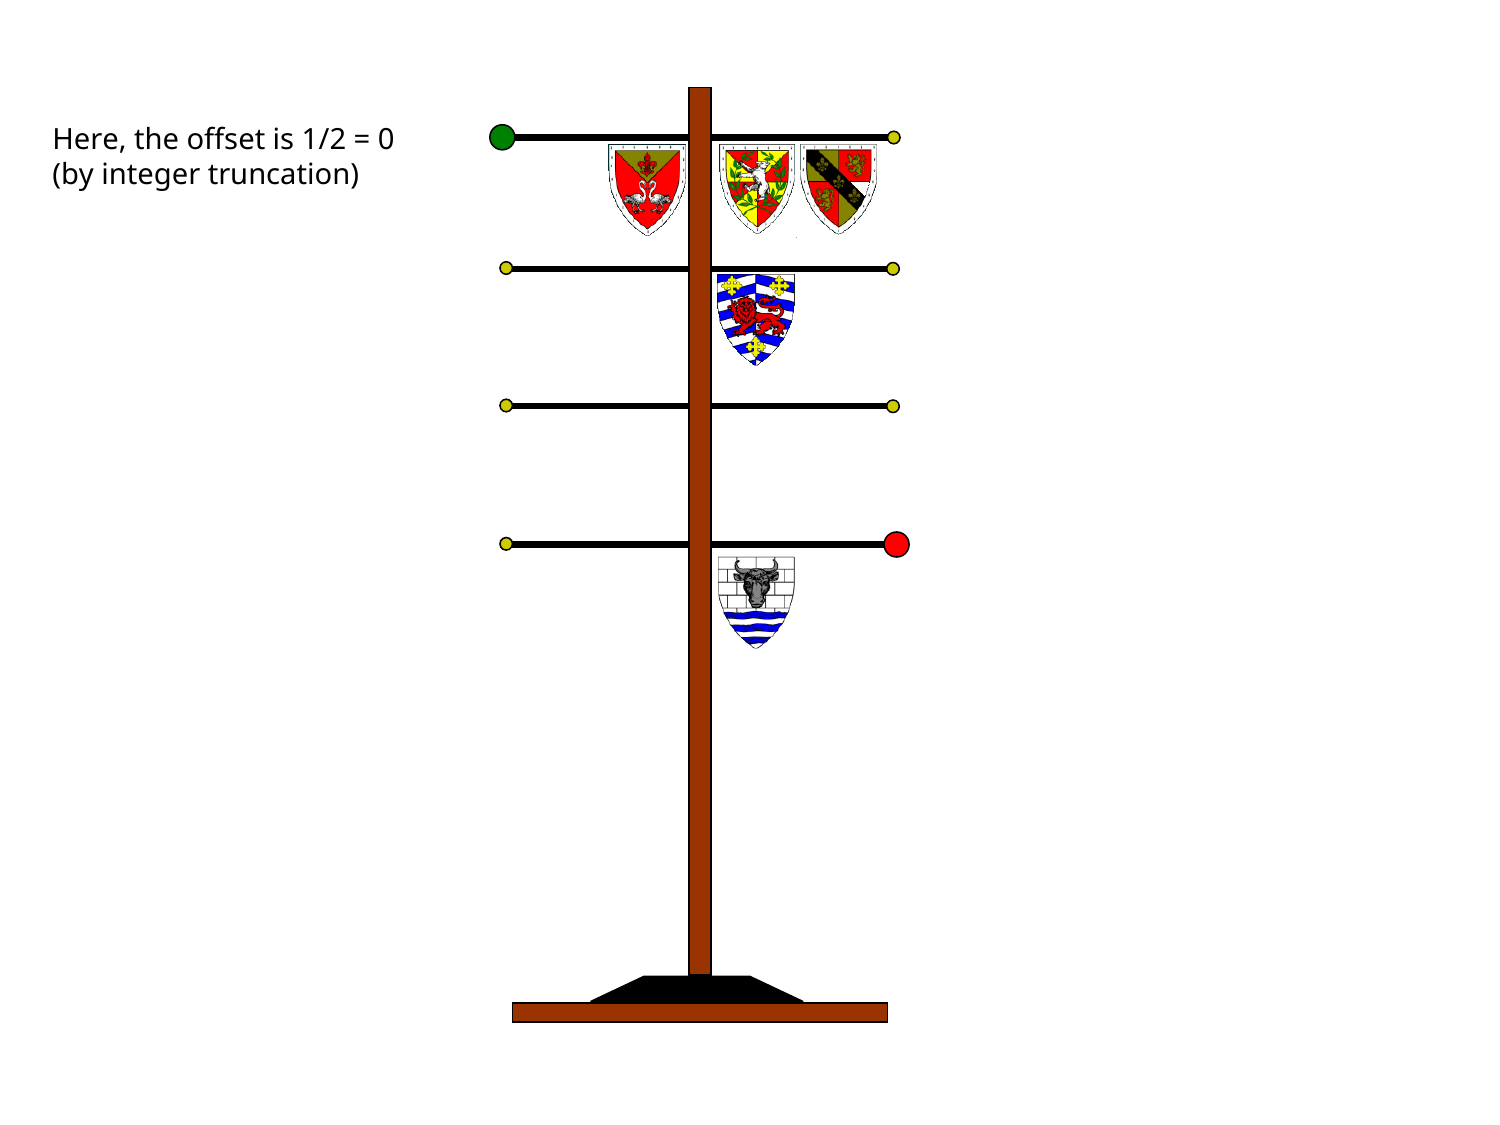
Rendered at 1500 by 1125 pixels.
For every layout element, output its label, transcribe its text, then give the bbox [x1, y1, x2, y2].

text_box [512, 1003, 888, 1022]
text_box Here, the offset is 1/2 = 0 (by integer truncation) [37, 112, 410, 198]
text_box [886, 399, 900, 413]
text_box [590, 87, 804, 1002]
text_box [499, 537, 513, 551]
picture [713, 141, 881, 239]
text_box [884, 531, 910, 558]
text_box [886, 262, 900, 276]
picture [605, 141, 688, 241]
text_box [499, 261, 513, 275]
text_box [499, 399, 513, 412]
text_box [887, 131, 901, 144]
text_box [489, 124, 515, 150]
picture [713, 552, 801, 654]
picture [713, 272, 799, 372]
